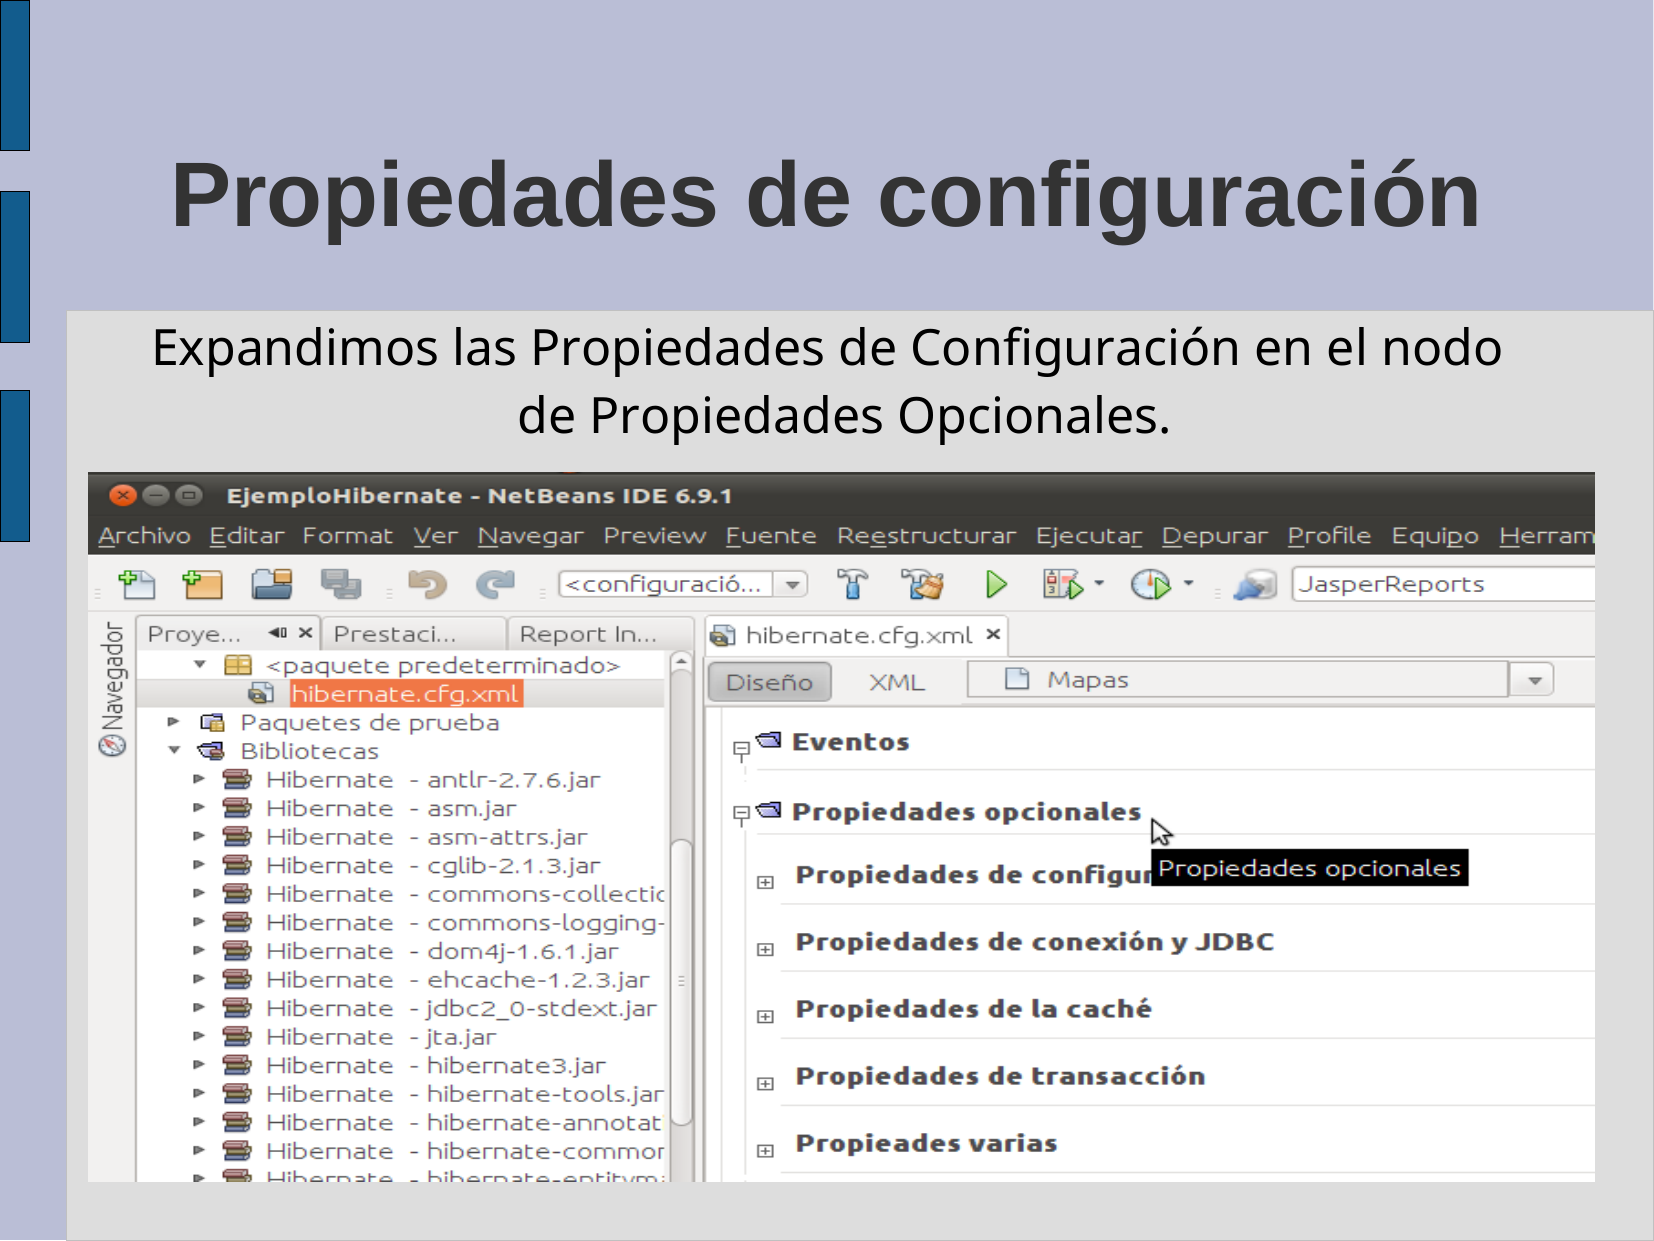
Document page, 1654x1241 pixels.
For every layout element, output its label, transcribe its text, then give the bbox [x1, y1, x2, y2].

title Propiedades de configuración [121, 91, 1534, 299]
subtitle Expandimos las Propiedades de Configuración en el nodo de Propiedades Opcionales. [121, 310, 1534, 472]
picture [88, 472, 1595, 1182]
